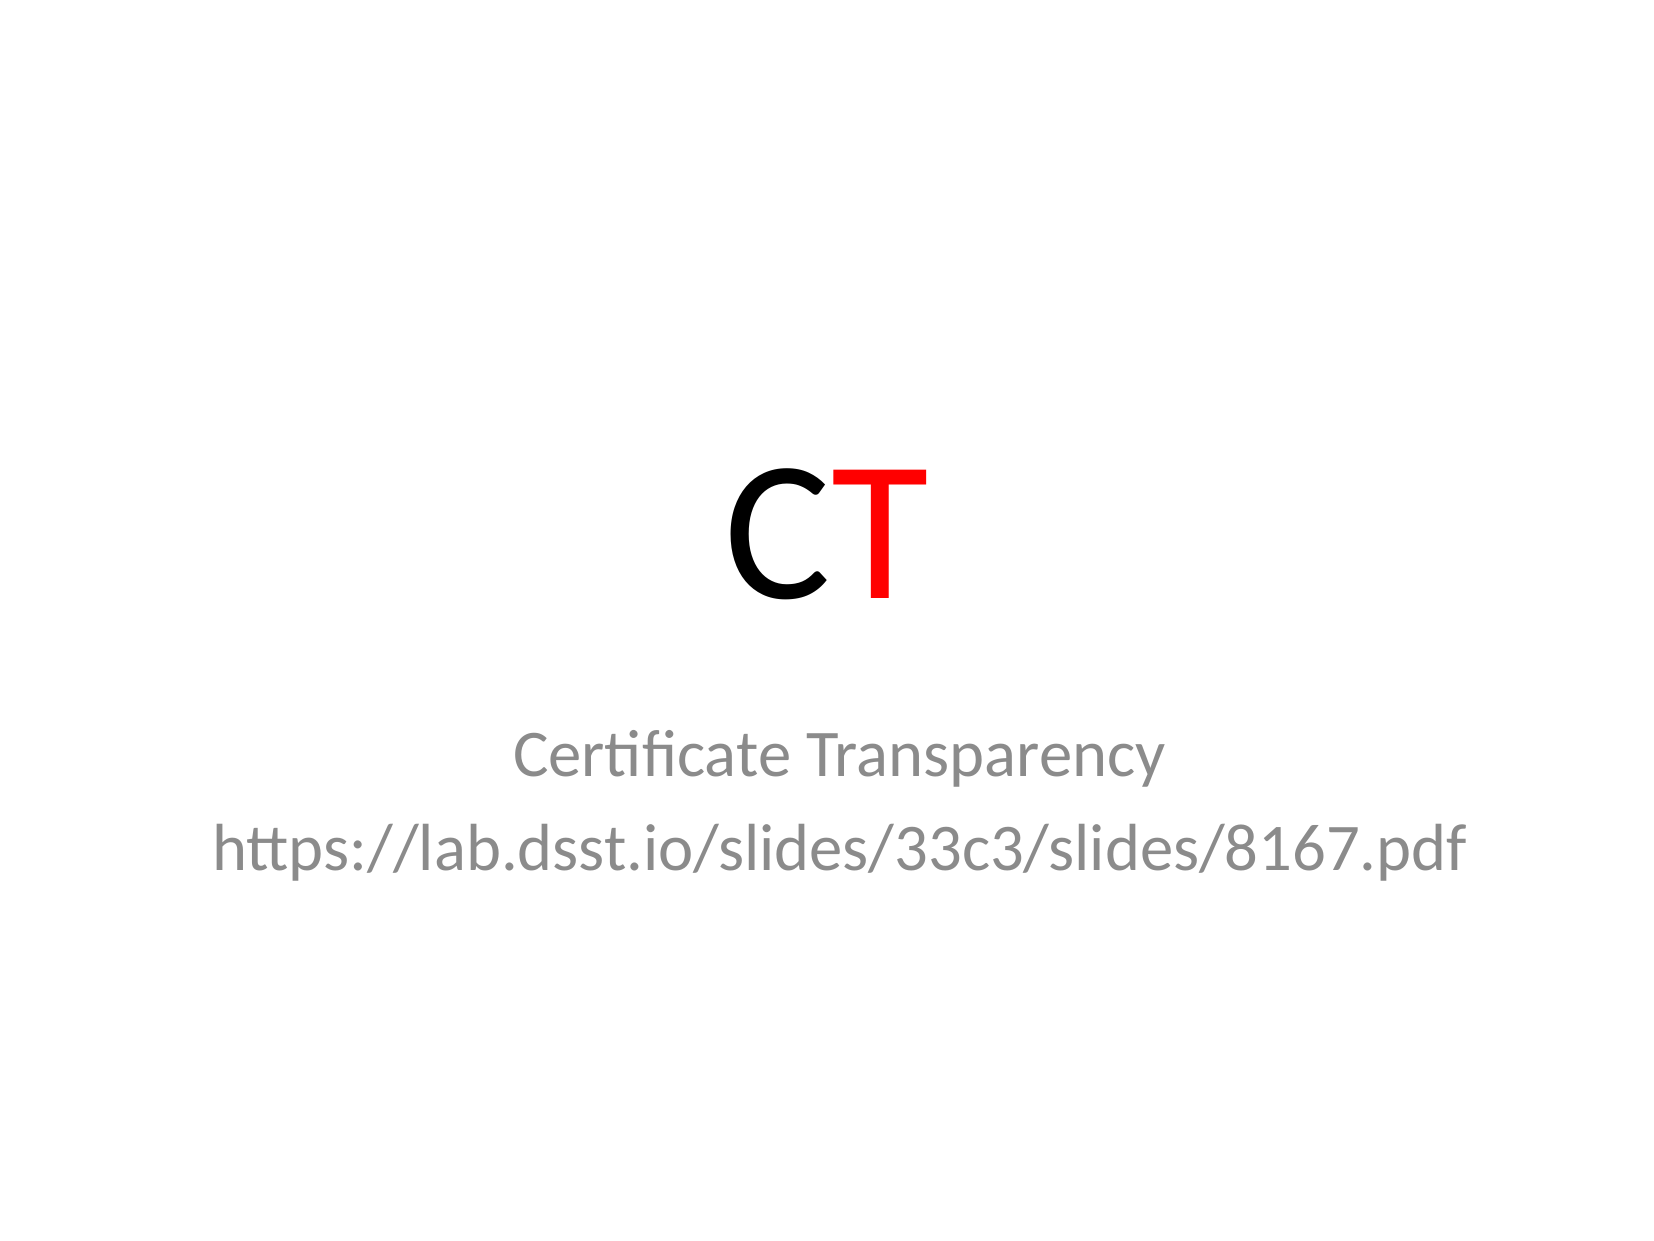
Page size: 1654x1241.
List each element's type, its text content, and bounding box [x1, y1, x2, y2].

title CT [124, 385, 1530, 651]
subtitle Certificate Transparency https://lab.dsst.io/slides/33c3/slides/8167.pdf [117, 702, 1563, 1020]
